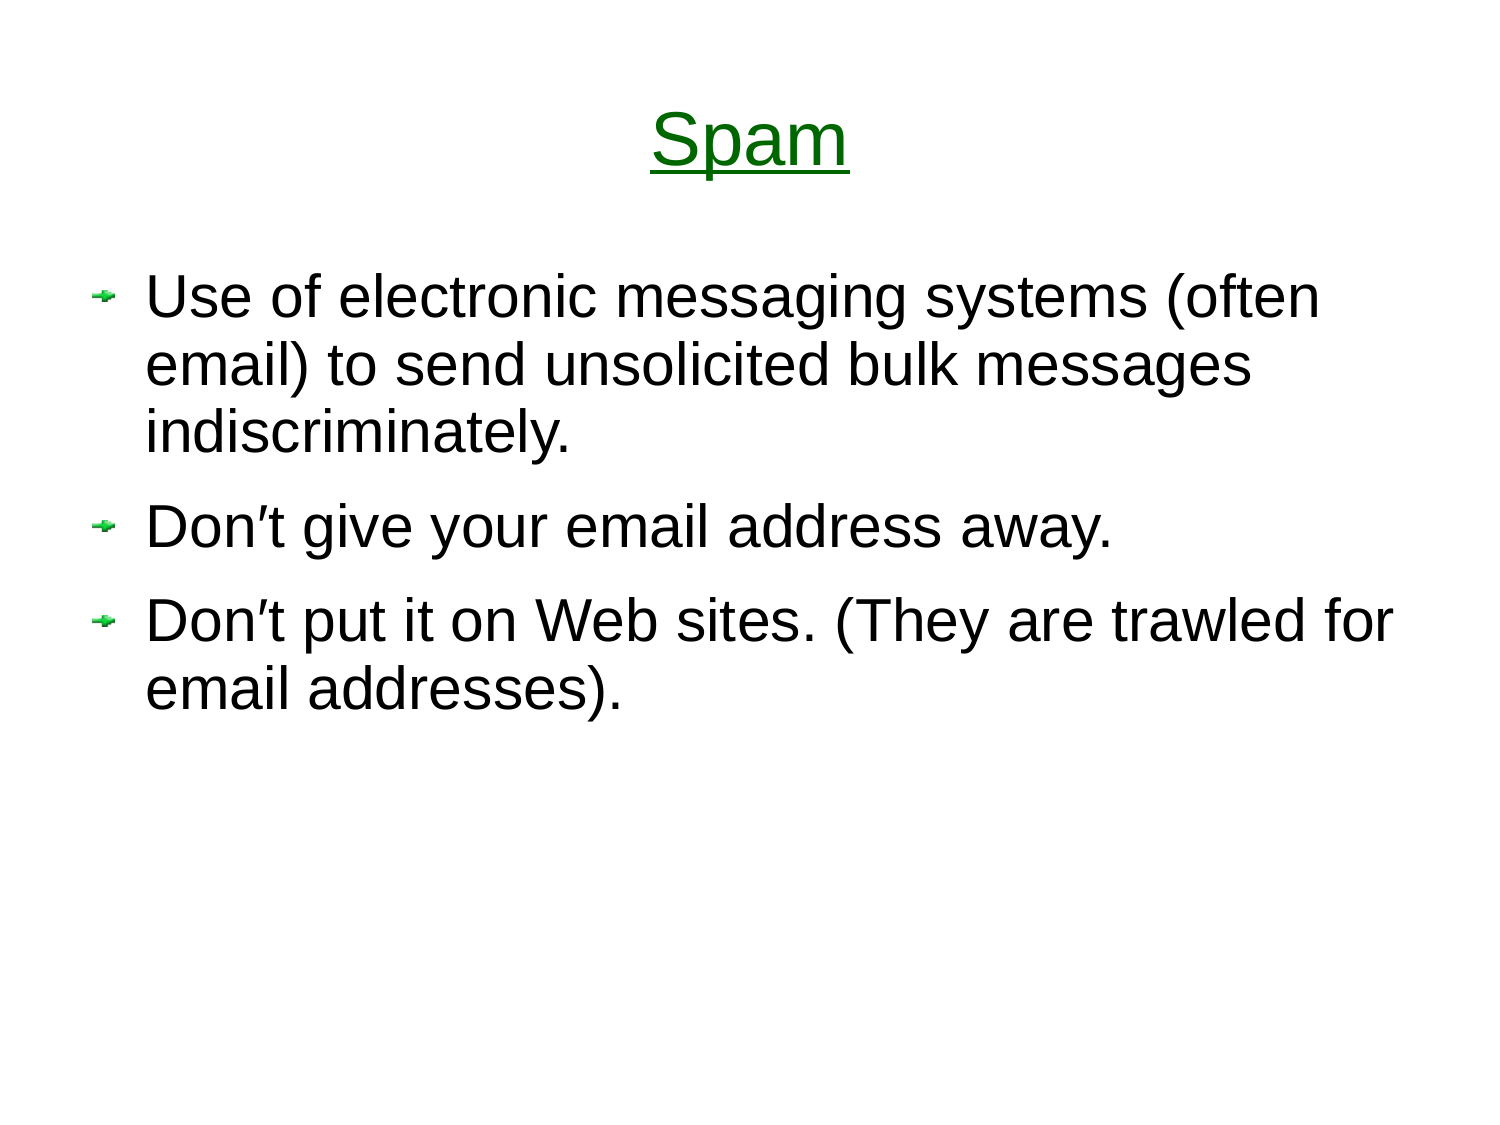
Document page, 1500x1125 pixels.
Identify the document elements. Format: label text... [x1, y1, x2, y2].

list Use of electronic messaging systems (often email) to send unsolicited bulk messages indiscriminately. Don′t give your email address away. Don′t put it on Web sites. (They are trawled for email addresses). [75, 262, 1425, 1006]
title Spam [75, 45, 1425, 233]
